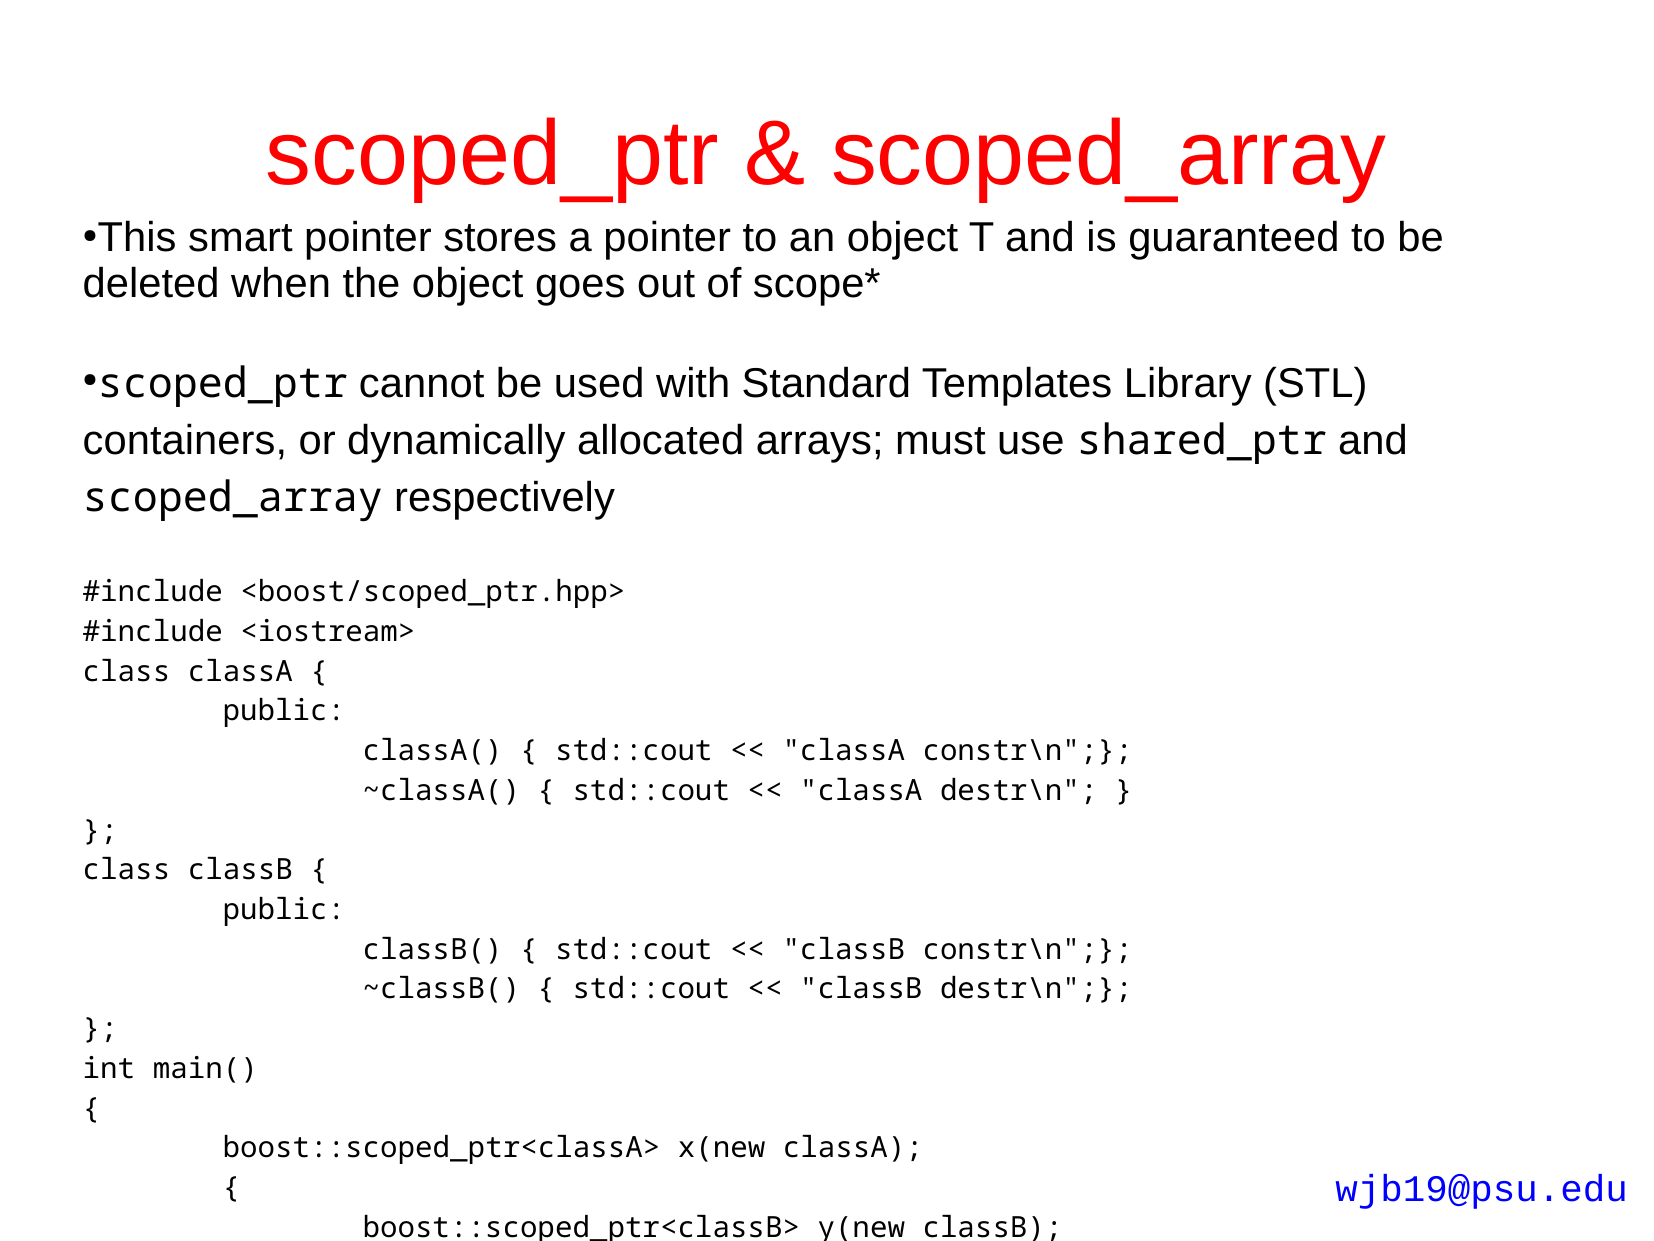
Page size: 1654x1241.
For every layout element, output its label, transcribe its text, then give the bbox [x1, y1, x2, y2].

subtitle This smart pointer stores a pointer to an object T and is guaranteed to be deleted when the object goes out of scope* scoped_ptr cannot be used with Standard Templates Library (STL) containers, or dynamically allocated arrays; must use shared_ptr and scoped_array respectively #include <boost/scoped_ptr.hpp> #include <iostream> class classA { public: classA() { std::cout << "classA constr\n";}; ~classA() { std::cout << "classA destr\n"; } }; class classB { public: classB() { std::cout << "classB constr\n";}; ~classB() { std::cout << "classB destr\n";}; }; int main() { boost::scoped_ptr<classA> x(new classA); { boost::scoped_ptr<classB> y(new classB); } } [82, 213, 1571, 1241]
title scoped_ptr & scoped_array [82, 49, 1571, 213]
text_box wjb19@psu.edu [1320, 1162, 1643, 1220]
